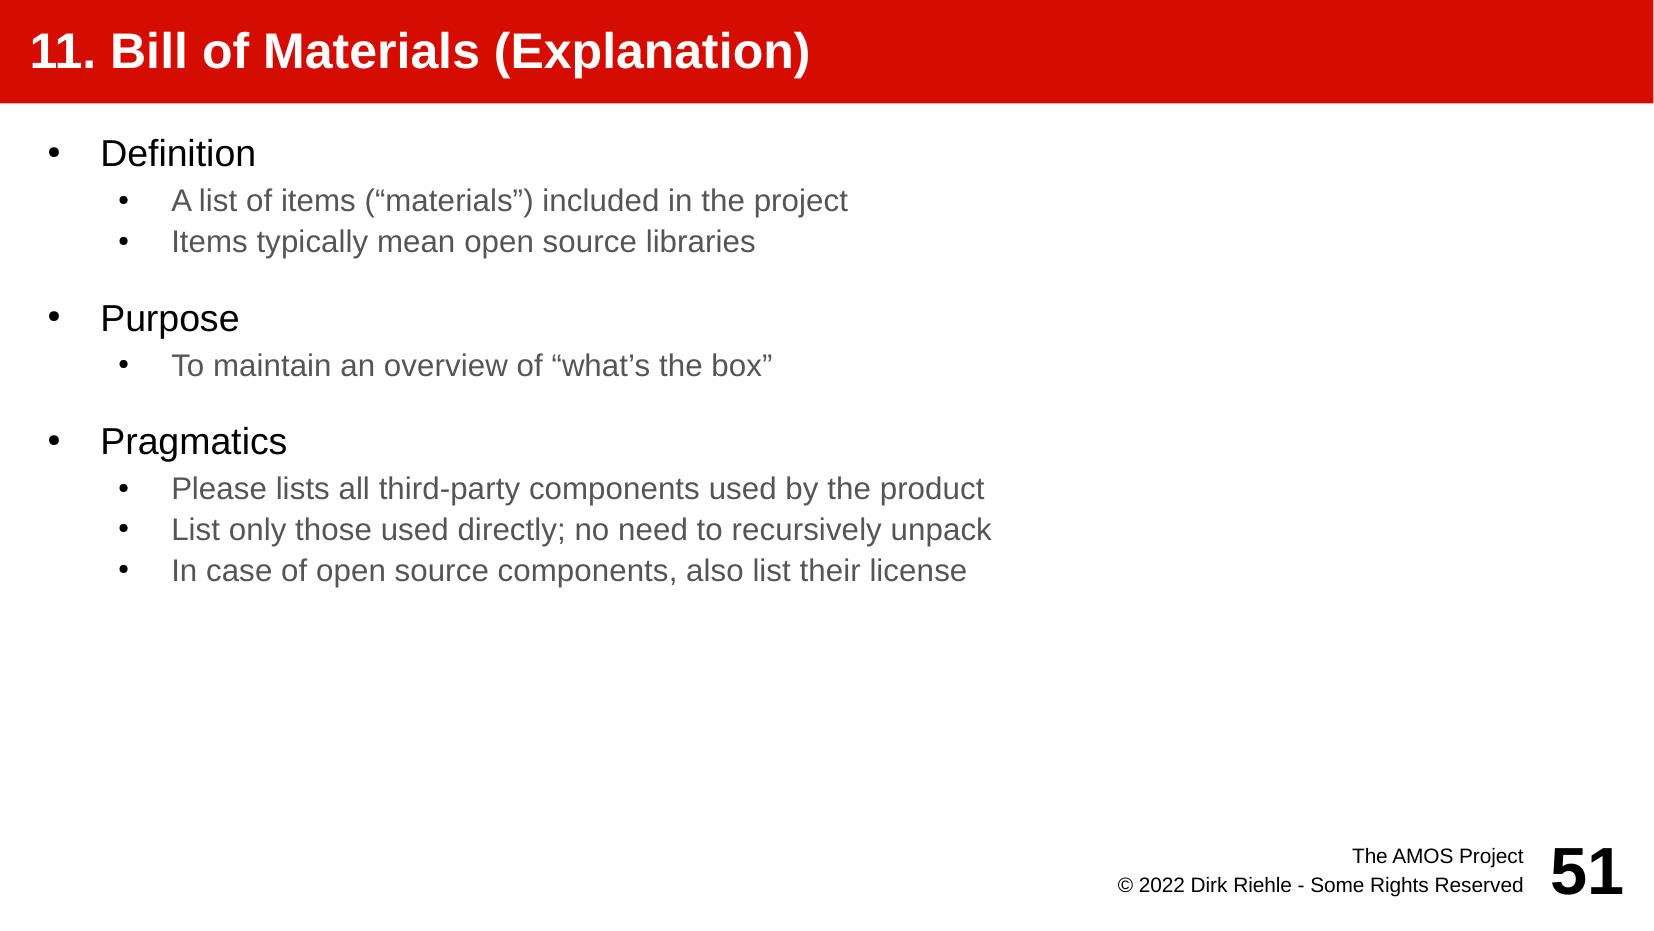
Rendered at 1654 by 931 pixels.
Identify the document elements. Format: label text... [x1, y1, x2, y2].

title 11. Bill of Materials (Explanation) [0, 0, 1654, 104]
list Definition A list of items (“materials”) included in the project Items typically mean open source libraries Purpose To maintain an overview of “what’s the box” Pragmatics Please lists all third-party components used by the product List only those used directly; no need to recursively unpack In case of open source components, also list their license [29, 132, 1625, 813]
